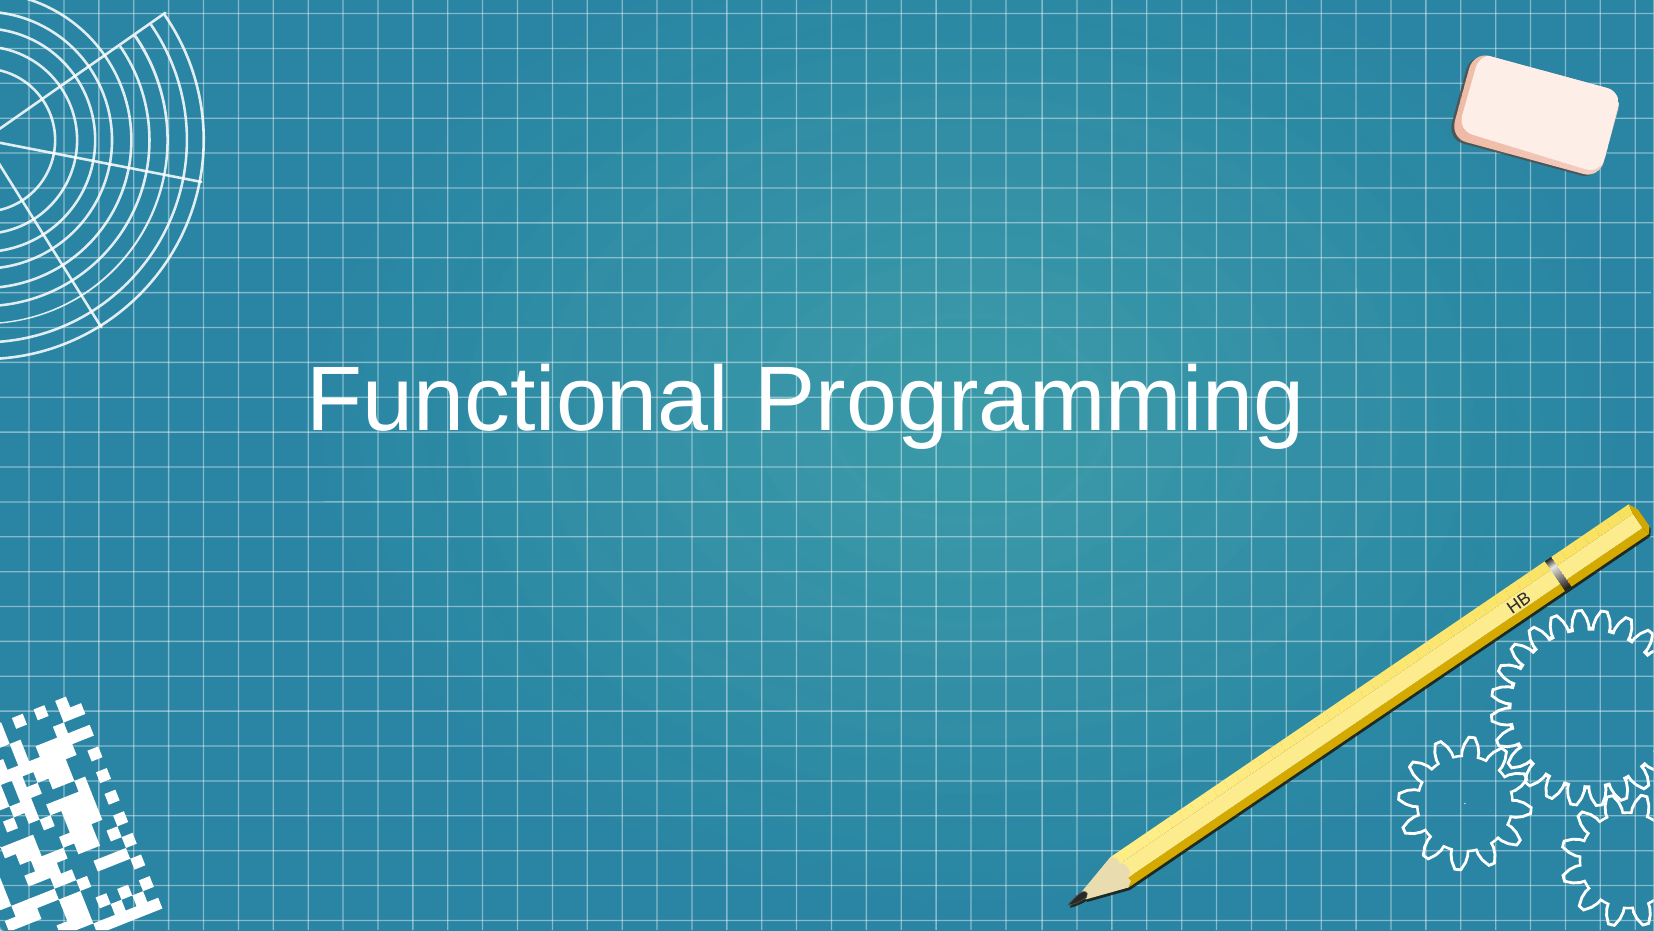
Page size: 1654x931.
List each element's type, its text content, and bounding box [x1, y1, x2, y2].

title Functional Programming [75, 292, 1564, 506]
